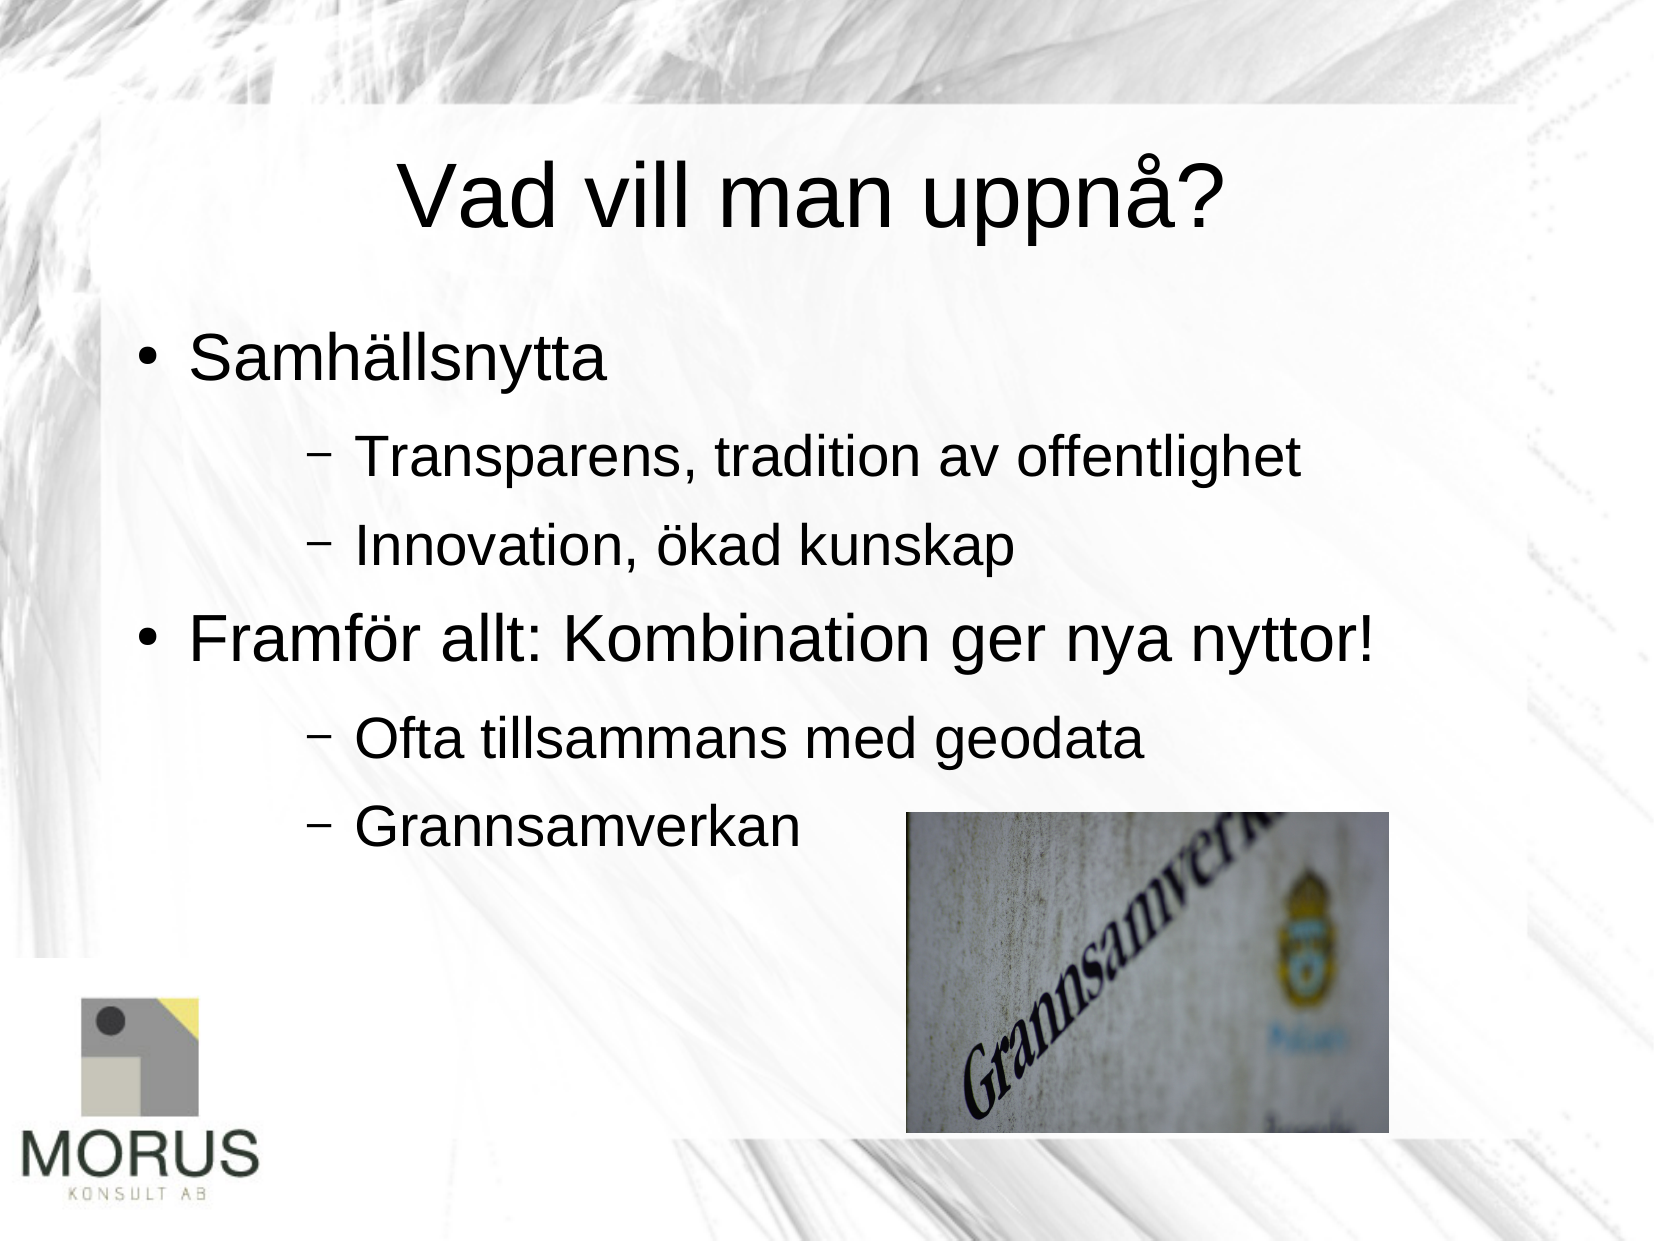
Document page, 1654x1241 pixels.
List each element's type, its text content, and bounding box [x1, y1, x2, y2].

picture [0, 0, 1654, 1241]
list Samhällsnytta Transparens, tradition av offentlighet Innovation, ökad kunskap Framför allt: Kombination ger nya nyttor! Ofta tillsammans med geodata Grannsamverkan [118, 319, 1571, 1040]
title Vad vill man uppnå? [118, 112, 1506, 281]
